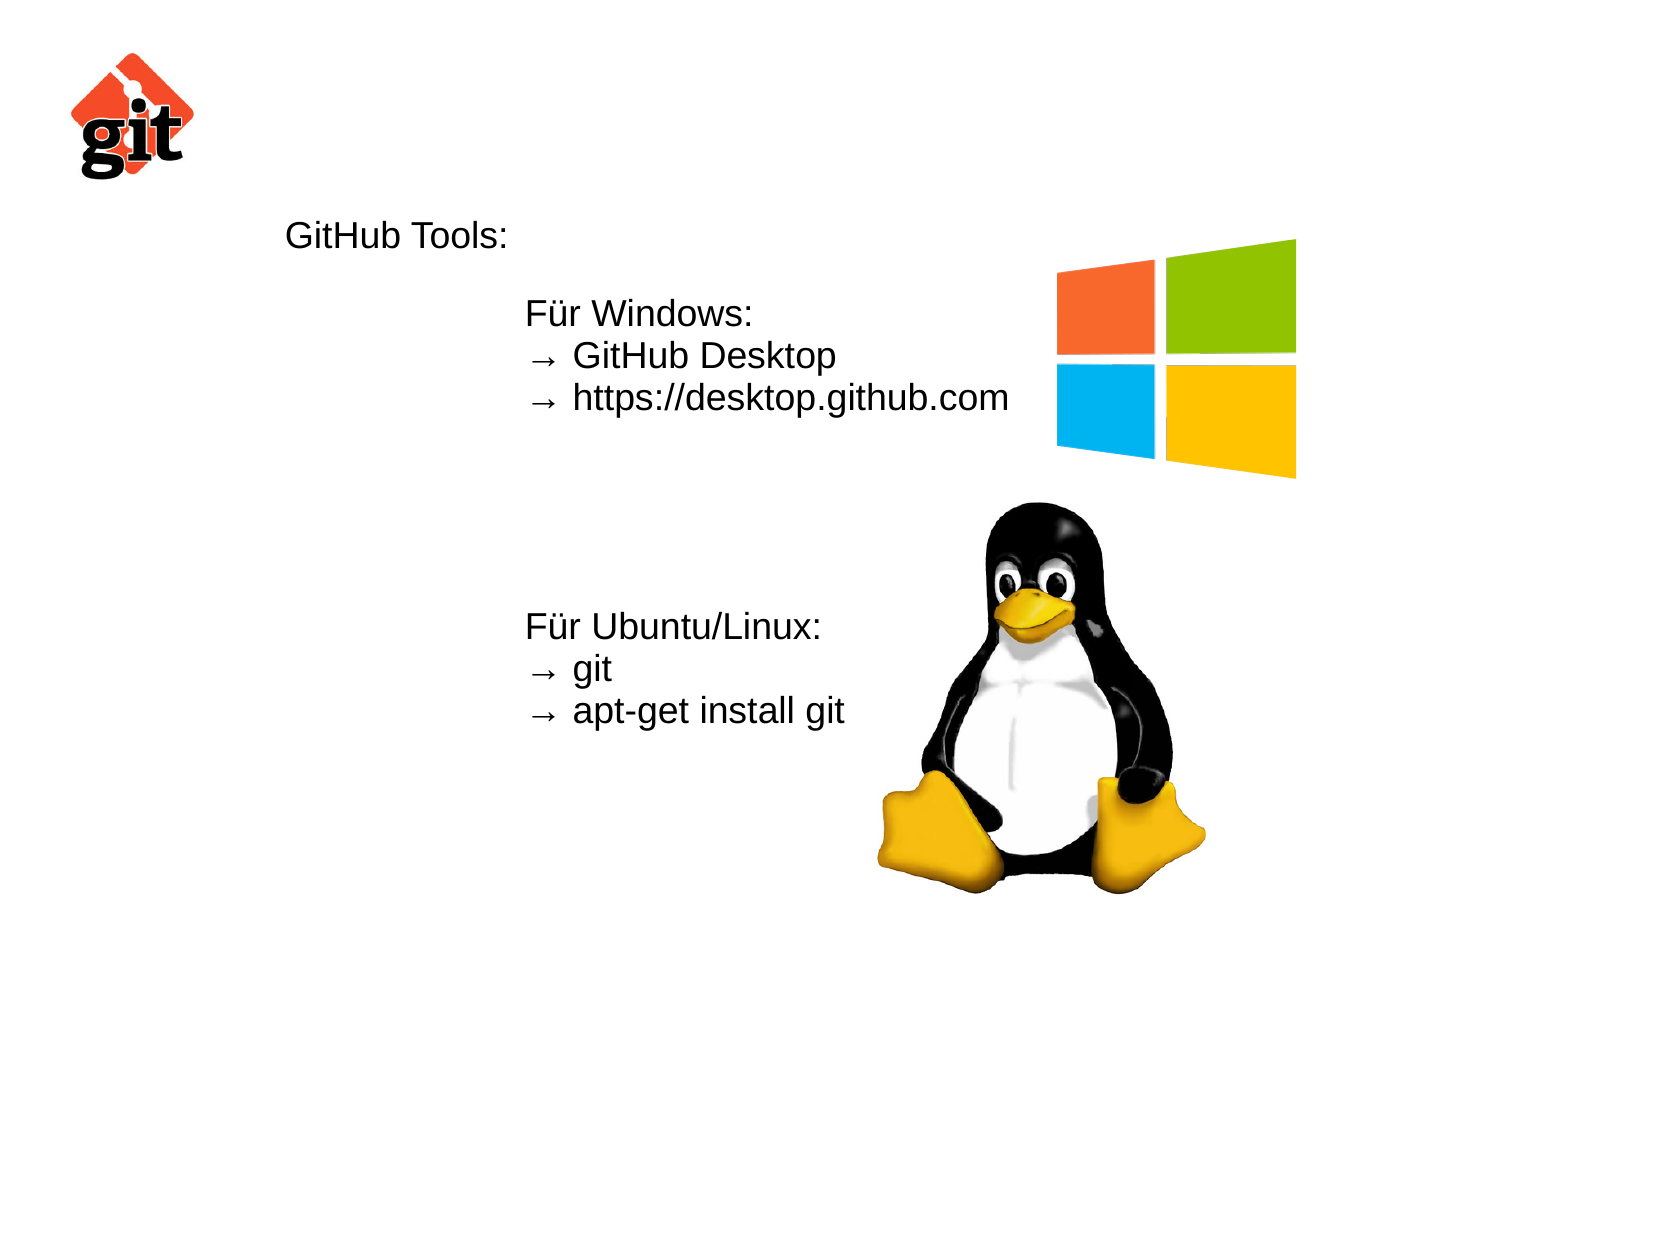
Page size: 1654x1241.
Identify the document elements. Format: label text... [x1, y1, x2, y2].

text_box Für Windows: → GitHub Desktop → https://desktop.github.com [510, 285, 1025, 426]
text_box GitHub Tools: [270, 206, 524, 264]
picture [68, 53, 196, 181]
text_box Für Ubuntu/Linux: → git → apt-get install git [510, 597, 861, 739]
picture [1057, 239, 1298, 481]
picture [870, 494, 1214, 903]
